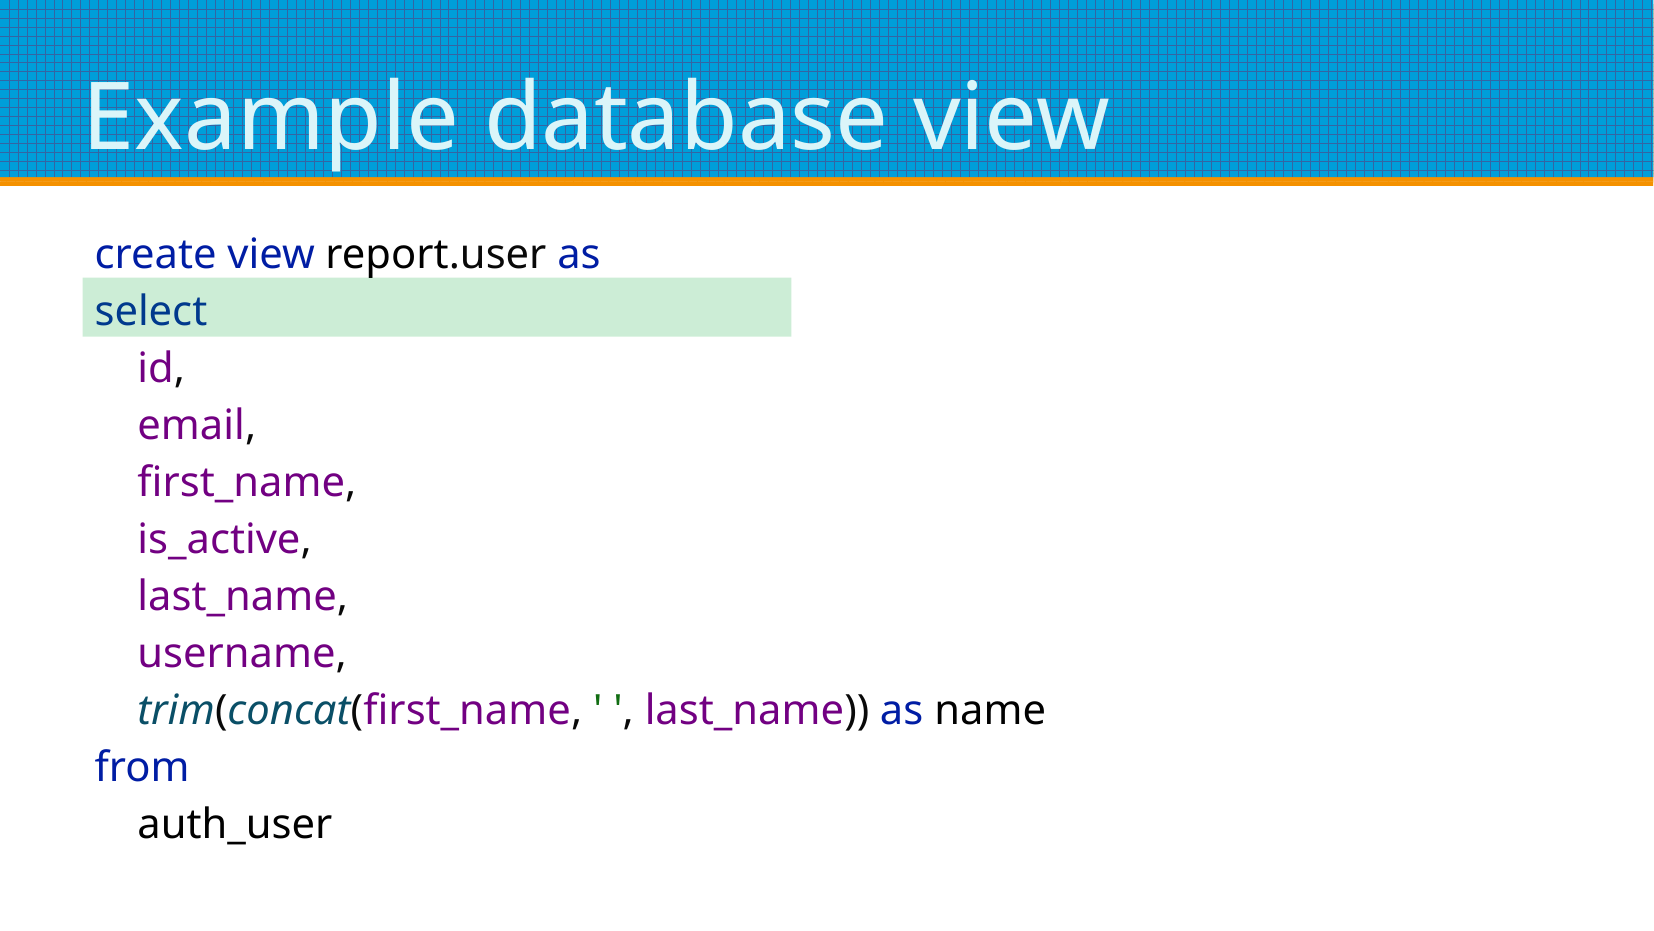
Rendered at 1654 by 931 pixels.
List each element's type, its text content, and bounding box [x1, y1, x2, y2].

title Example database view [82, 14, 1571, 178]
text_box [82, 277, 792, 337]
text_box create view report.user as select id, email, first_name, is_active, last_name, username, trim(concat(first_name, ' ', last_name)) as name from auth_user [88, 252, 1506, 879]
